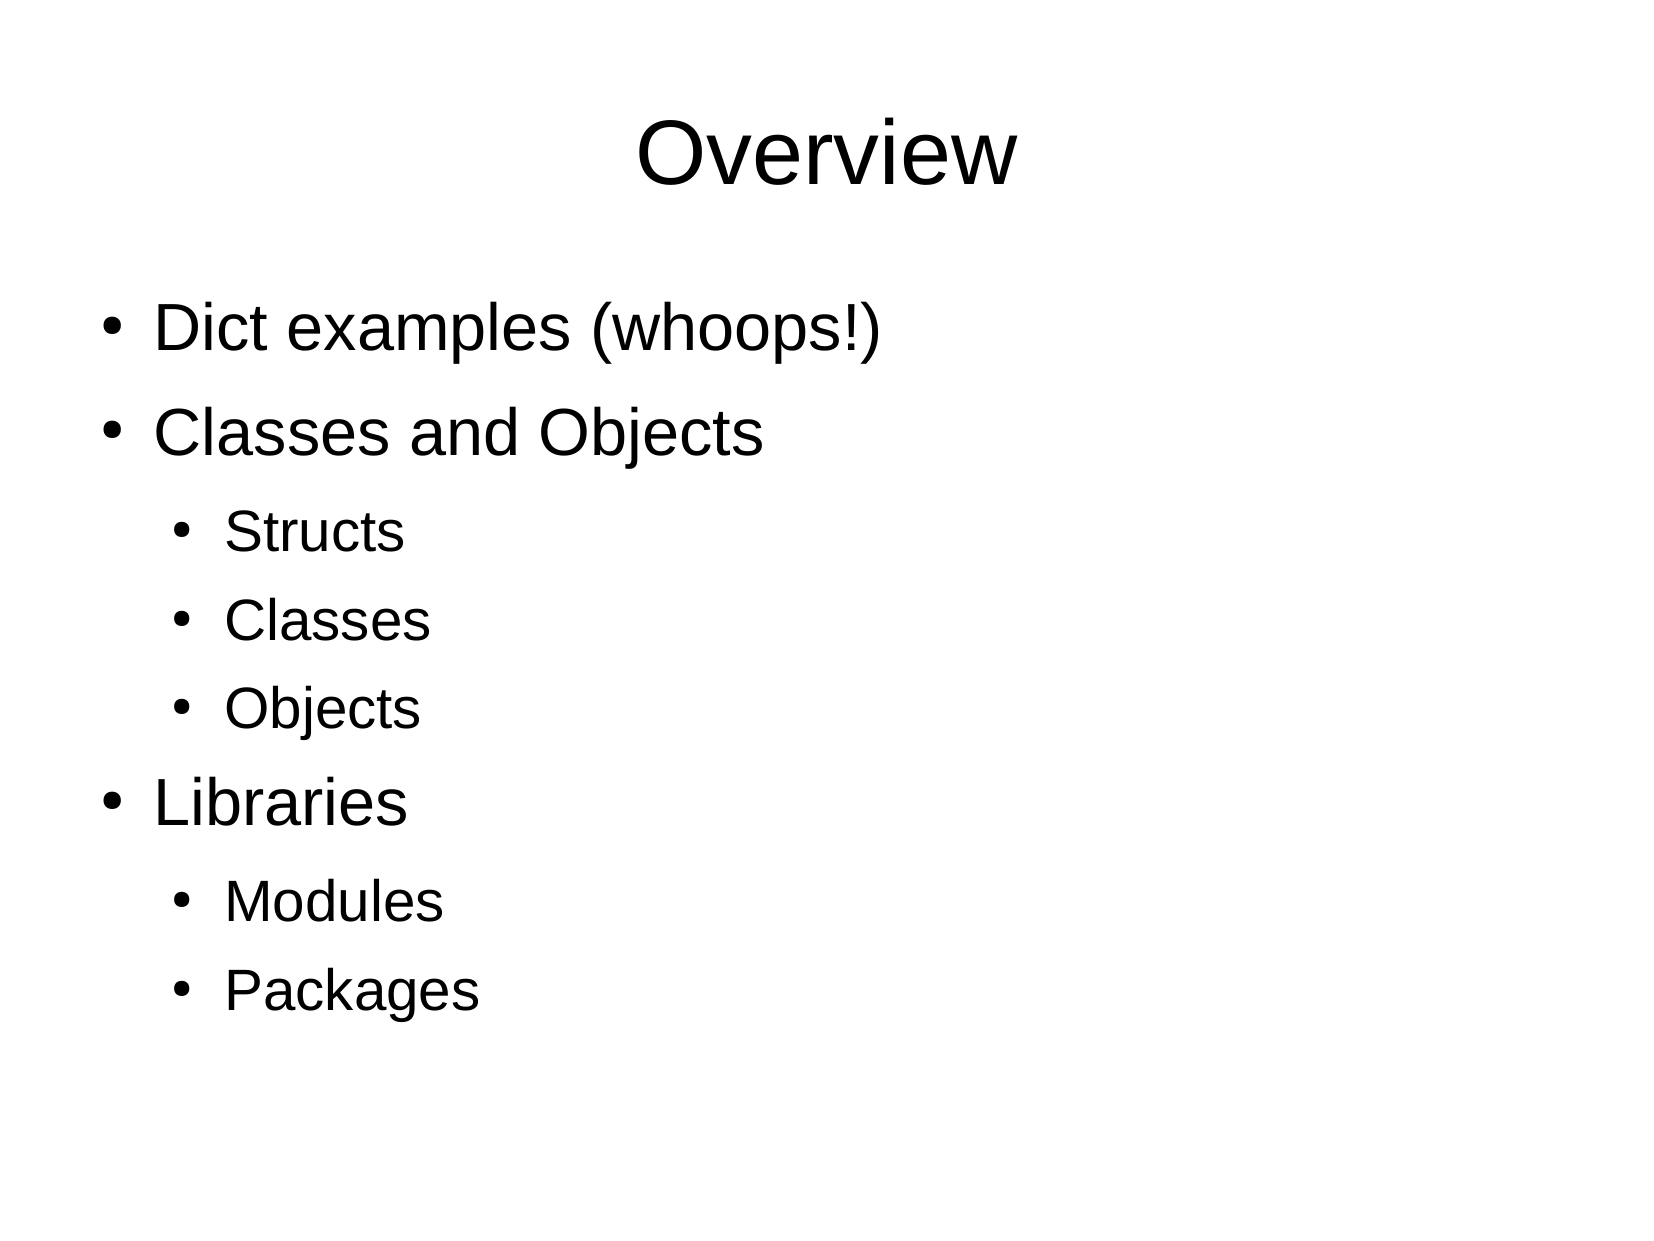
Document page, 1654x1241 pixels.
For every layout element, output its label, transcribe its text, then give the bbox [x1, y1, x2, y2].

title Overview [82, 49, 1571, 257]
list Dict examples (whoops!) Classes and Objects Structs Classes Objects Libraries Modules Packages [82, 290, 1571, 1109]
